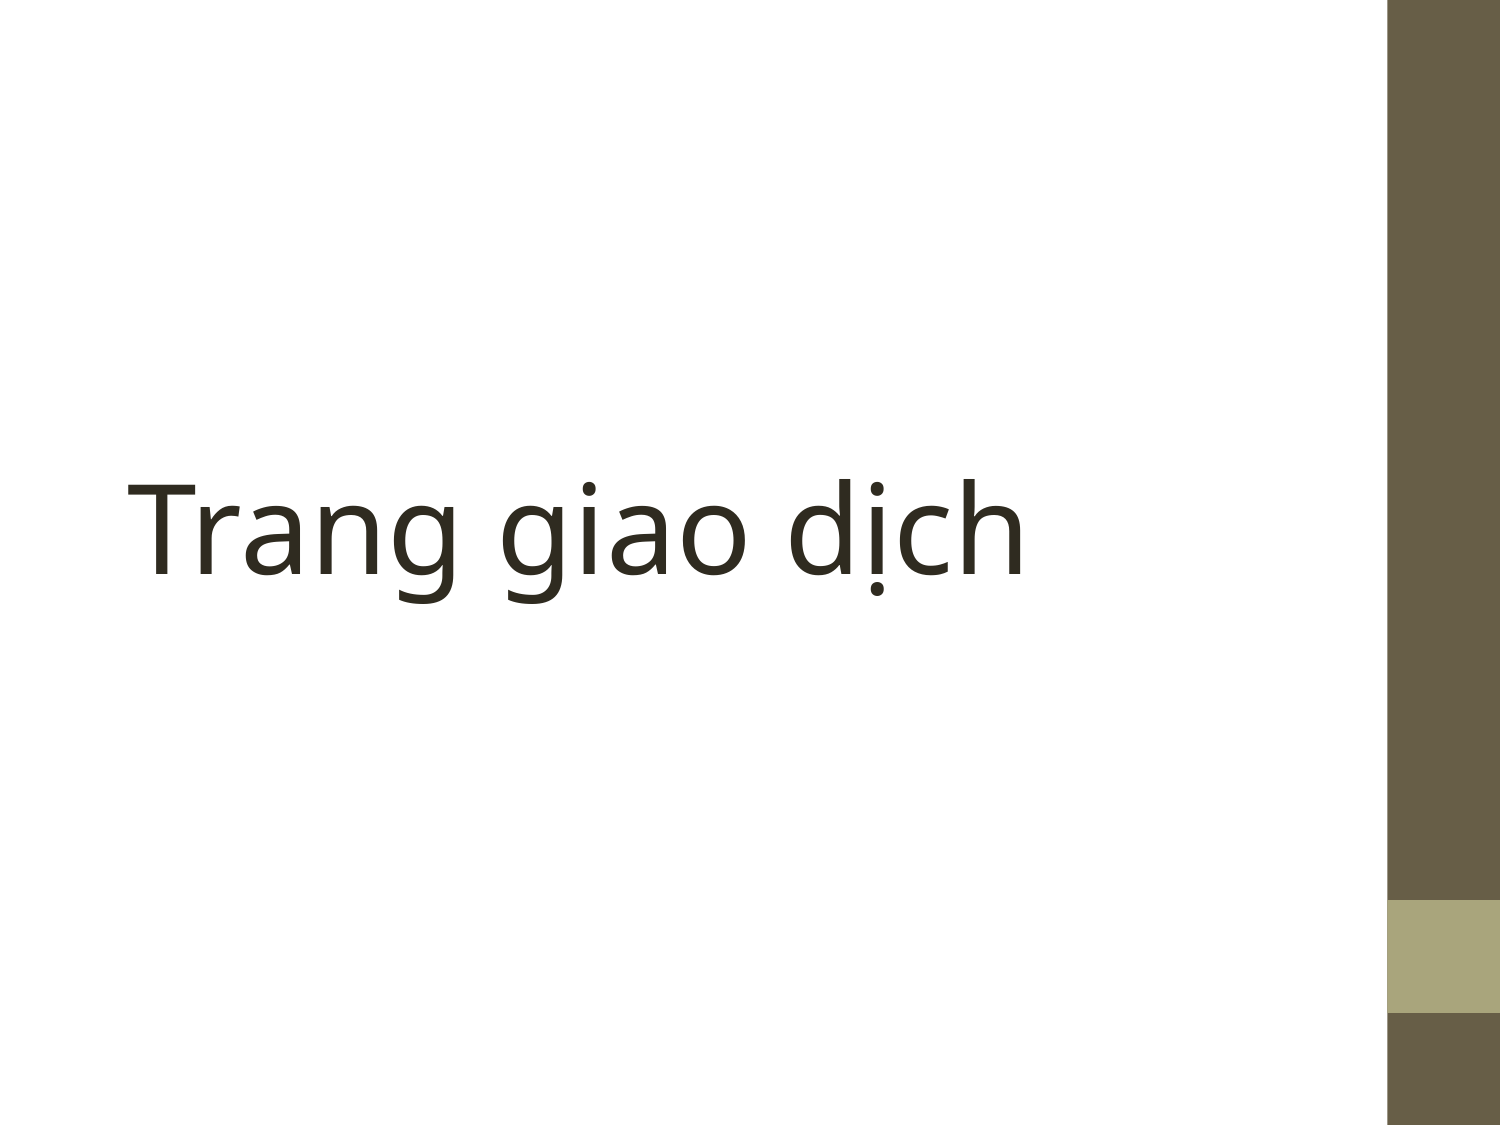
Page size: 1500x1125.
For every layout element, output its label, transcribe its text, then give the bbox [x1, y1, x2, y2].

list Trang giao dịch [75, 262, 1326, 1051]
